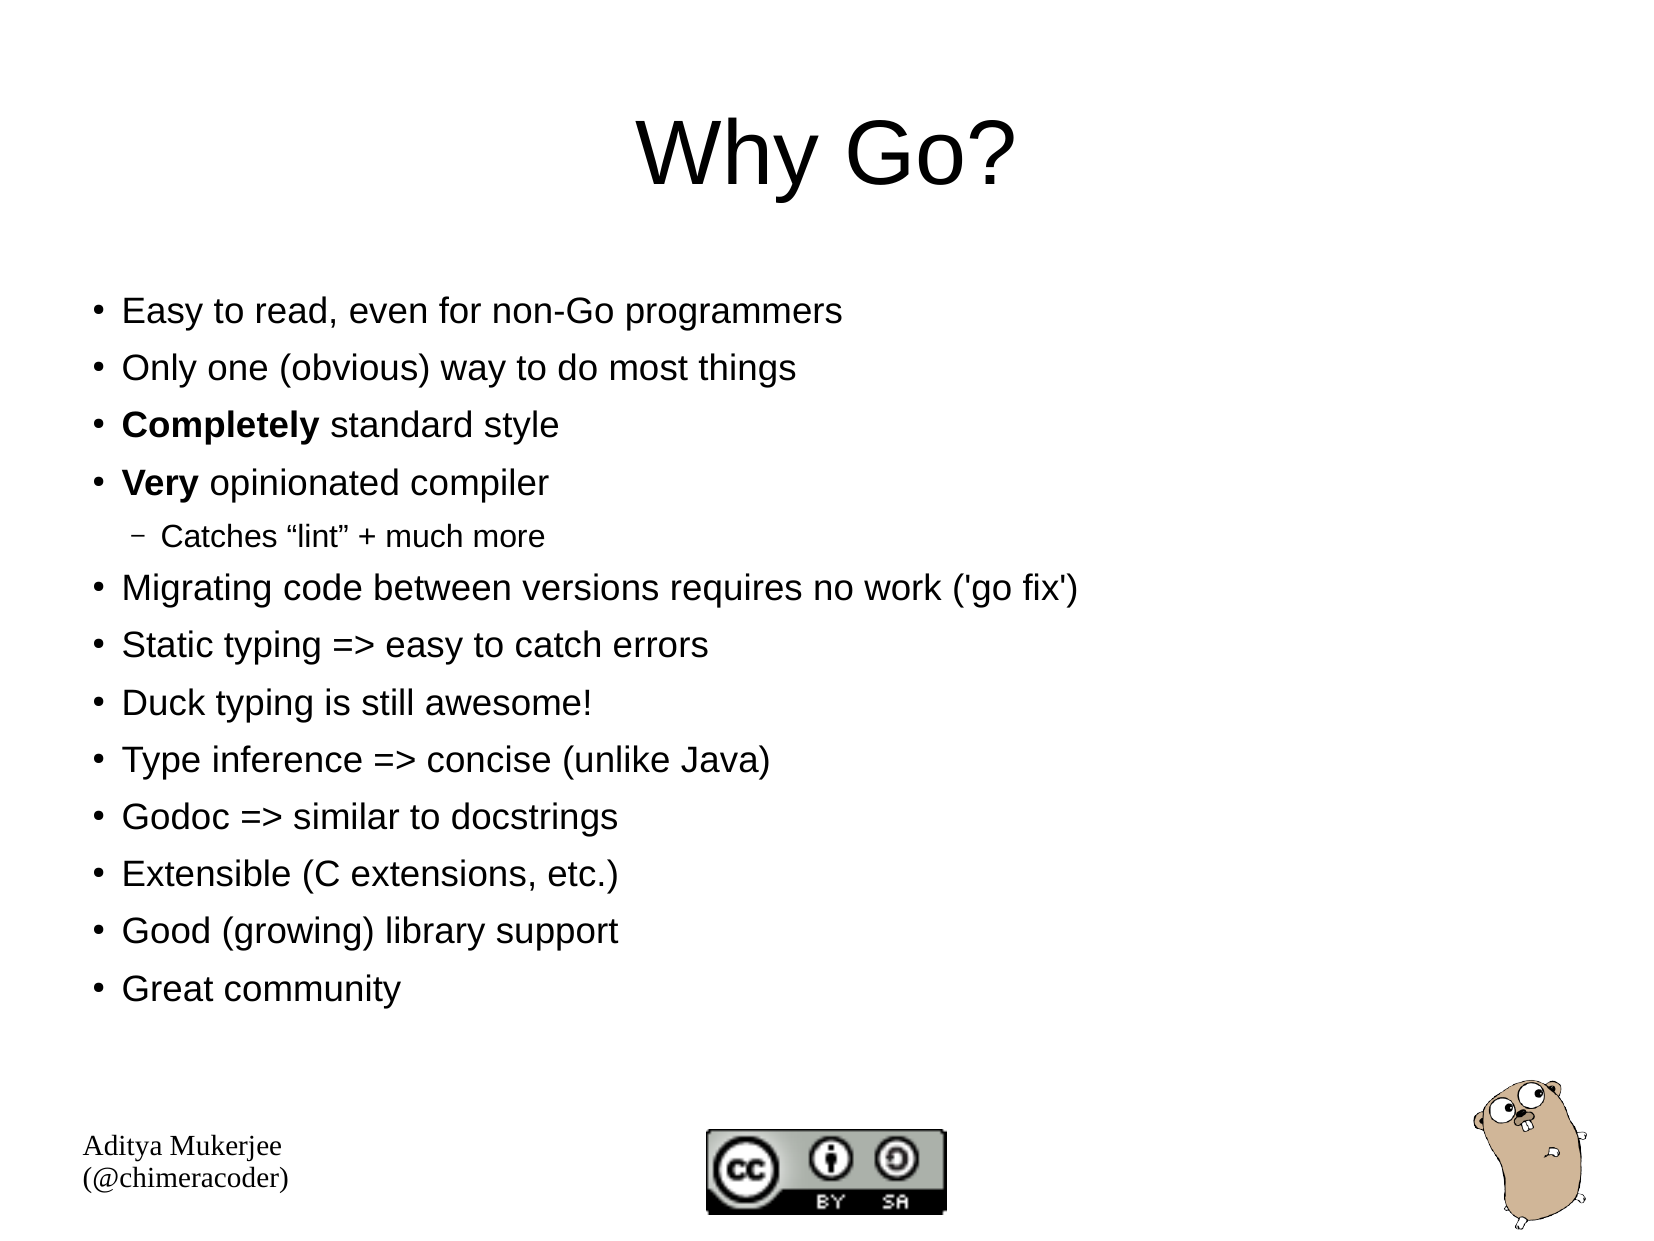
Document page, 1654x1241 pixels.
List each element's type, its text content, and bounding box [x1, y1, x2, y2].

picture [1455, 1079, 1606, 1230]
title Why Go? [82, 49, 1571, 257]
picture [706, 1129, 947, 1215]
list Easy to read, even for non-Go programmers Only one (obvious) way to do most things Completely standard style Very opinionated compiler Catches “lint” + much more Migrating code between versions requires no work ('go fix') Static typing => easy to catch errors Duck typing is still awesome! Type inference => concise (unlike Java) Godoc => similar to docstrings Extensible (C extensions, etc.) Good (growing) library support Great community [82, 290, 1538, 1010]
